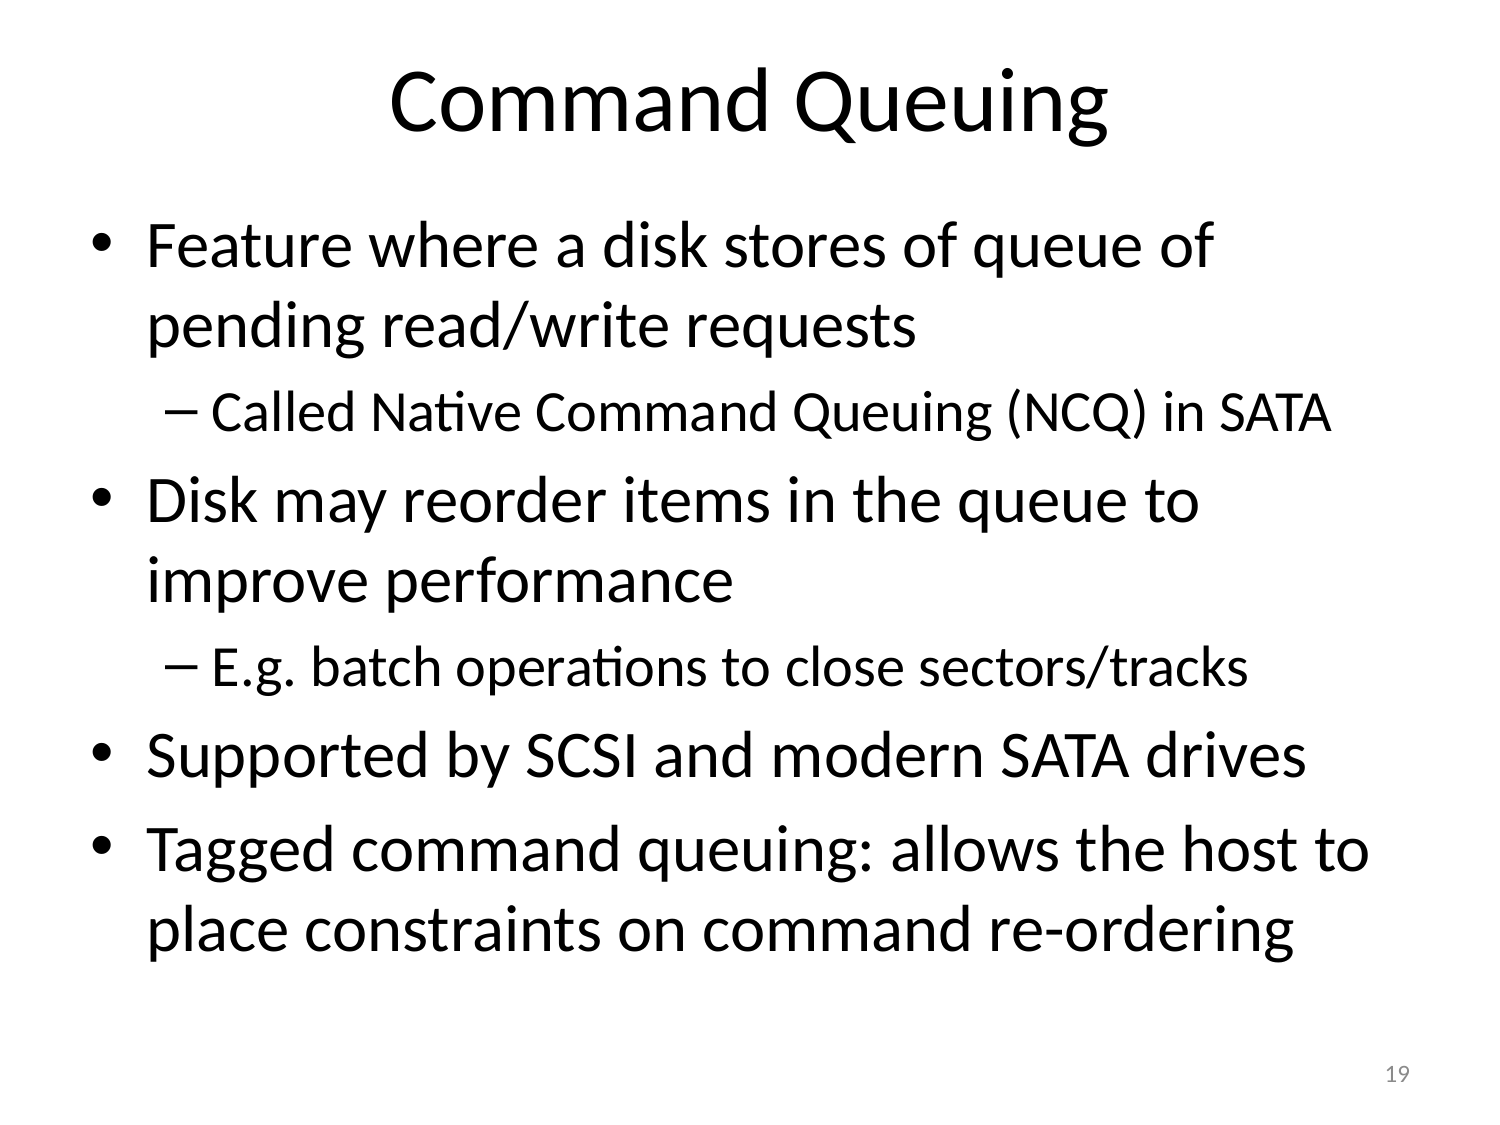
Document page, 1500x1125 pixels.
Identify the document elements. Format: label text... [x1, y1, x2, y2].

slide_number <number> [1074, 1042, 1425, 1103]
title Command Queuing [75, 1, 1425, 189]
list Feature where a disk stores of queue of pending read/write requests Called Native Command Queuing (NCQ) in SATA Disk may reorder items in the queue to improve performance E.g. batch operations to close sectors/tracks Supported by SCSI and modern SATA drives Tagged command queuing: allows the host to place constraints on command re-ordering [75, 193, 1455, 1040]
